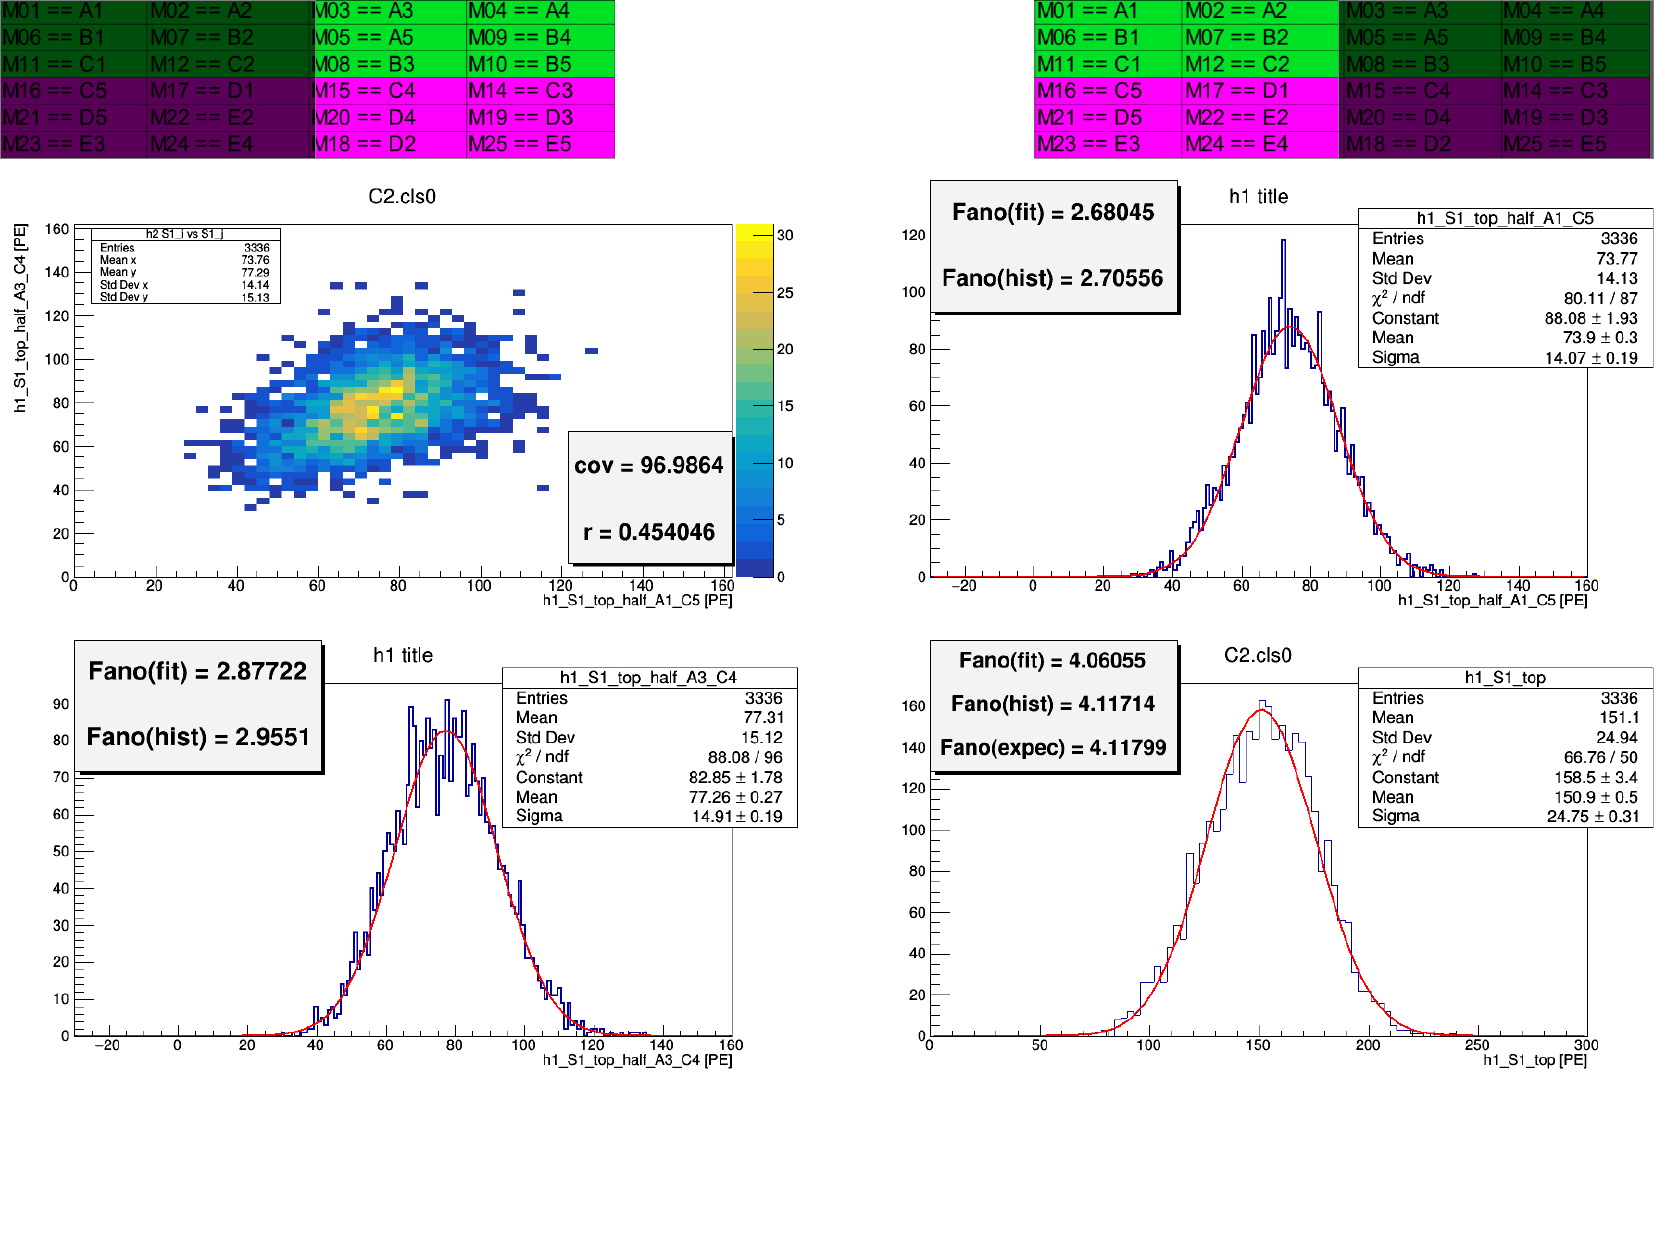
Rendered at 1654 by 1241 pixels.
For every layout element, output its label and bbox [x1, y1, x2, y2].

picture [316, 0, 615, 159]
text_box [0, 0, 316, 159]
picture [1034, 0, 1338, 159]
text_box [1338, 0, 1654, 159]
picture [6, 176, 1654, 1071]
